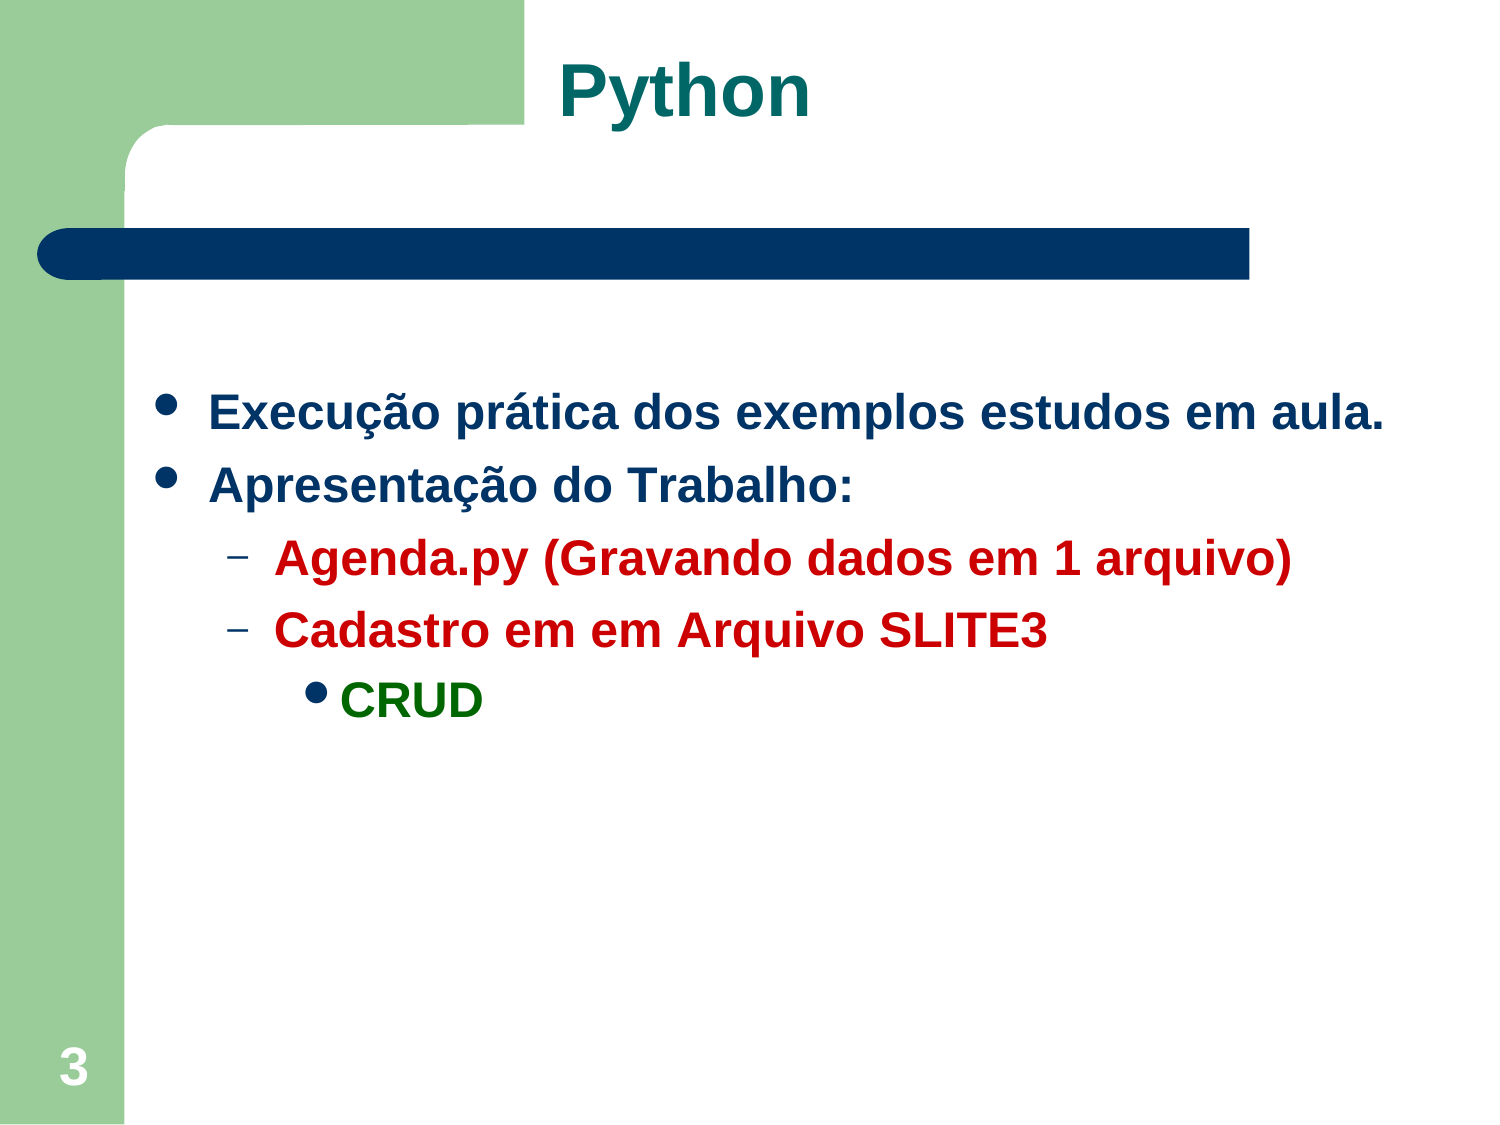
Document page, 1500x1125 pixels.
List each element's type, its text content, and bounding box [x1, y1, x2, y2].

text_box Python [543, 0, 1500, 141]
text_box <número> [12, 1023, 138, 1105]
text_box Execução prática dos exemplos estudos em aula. Apresentação do Trabalho: Agenda.py (Gravando dados em 1 arquivo) Cadastro em em Arquivo SLITE3 CRUD [137, 299, 1450, 1059]
